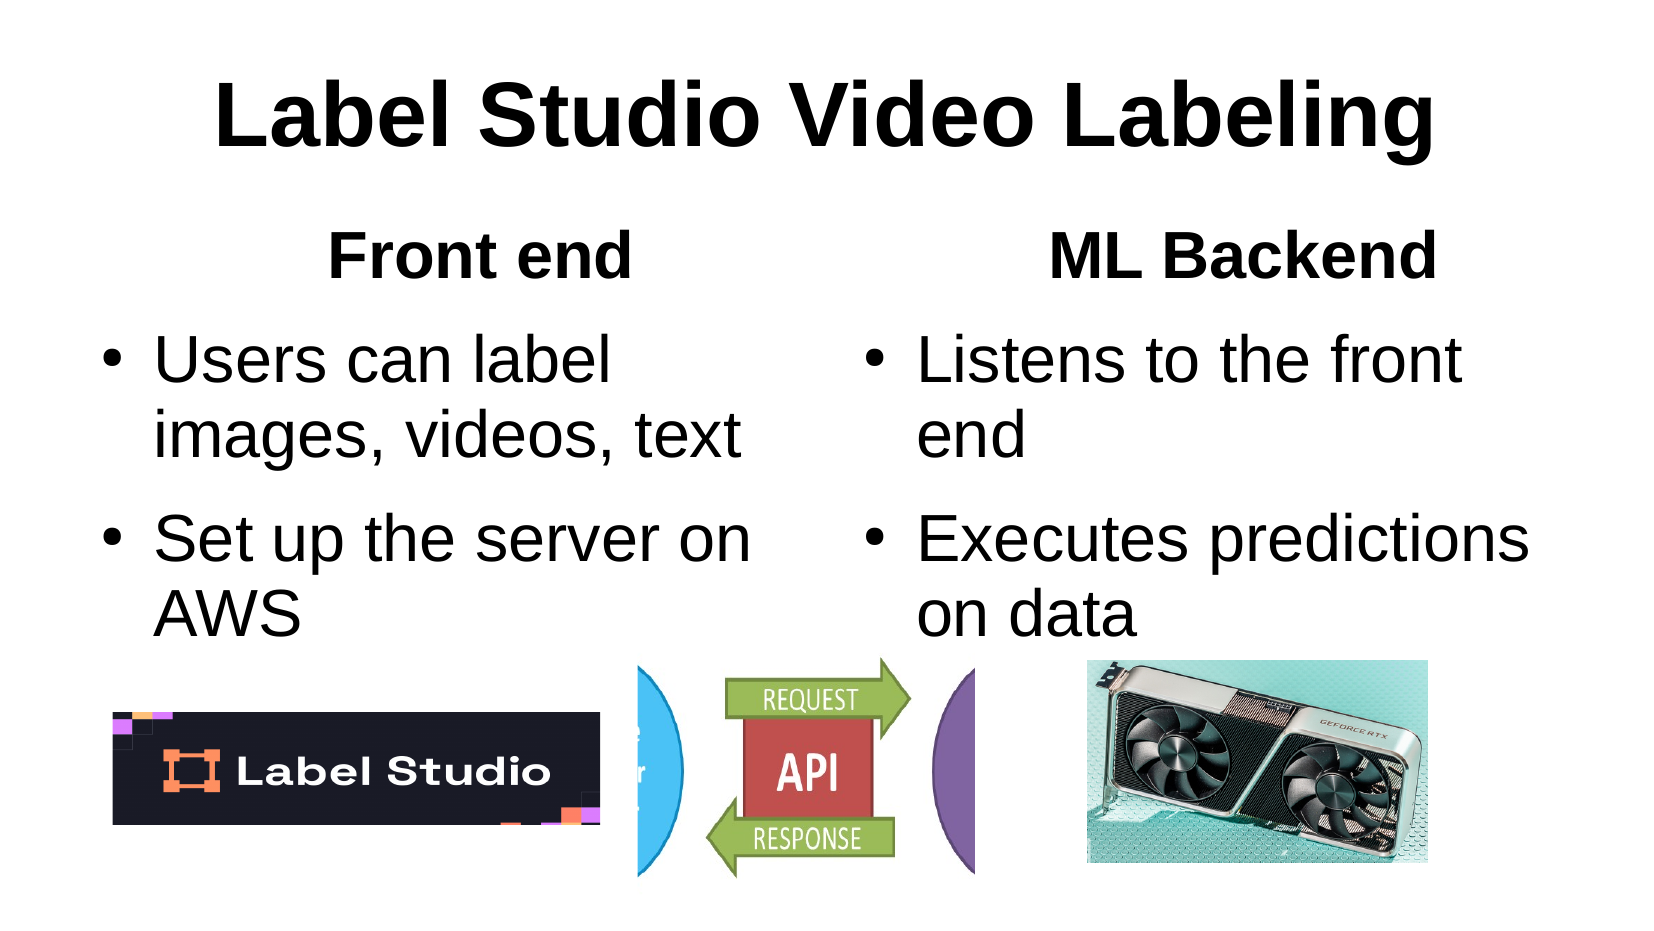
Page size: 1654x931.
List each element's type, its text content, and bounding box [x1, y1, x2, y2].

list Front end Users can label images, videos, text Set up the server on AWS [82, 217, 809, 758]
title Label Studio Video Labeling [82, 37, 1571, 193]
list ML Backend Listens to the front end Executes predictions on data [845, 217, 1572, 758]
picture [637, 637, 975, 898]
picture [112, 712, 601, 825]
picture [1087, 660, 1428, 863]
